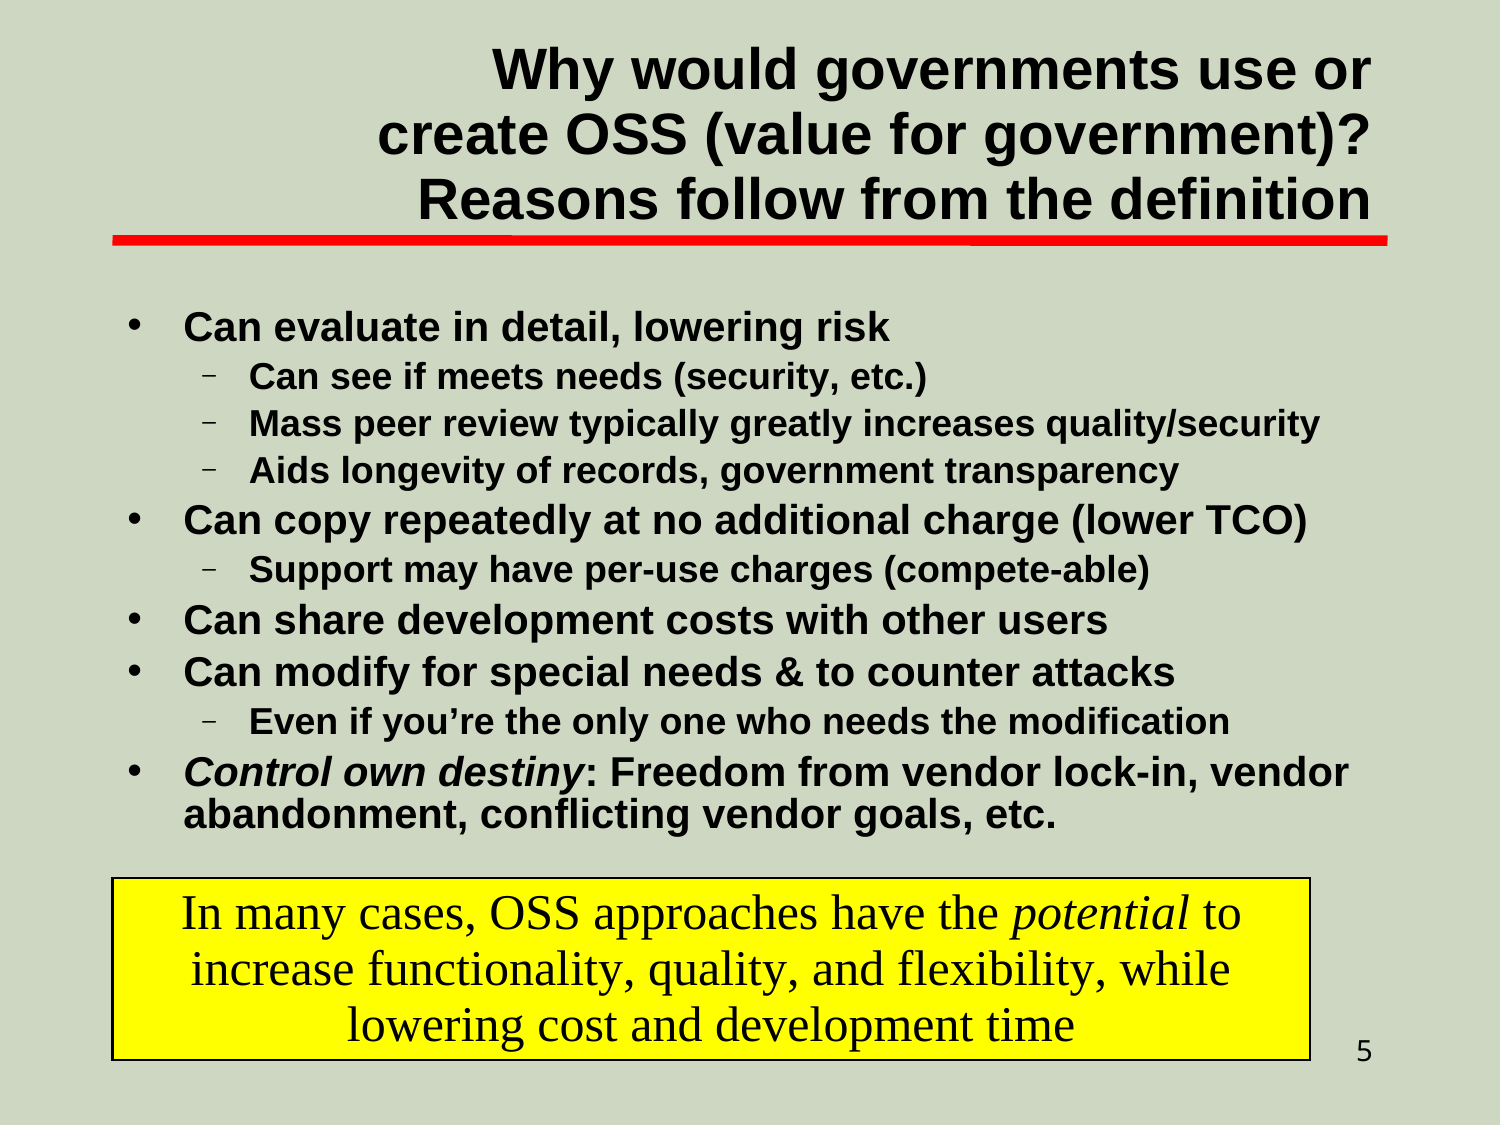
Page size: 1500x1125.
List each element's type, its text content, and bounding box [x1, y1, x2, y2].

title Why would governments use or create OSS (value for government)? Reasons follow from the definition [337, 29, 1388, 241]
text_box In many cases, OSS approaches have the potential to increase functionality, quality, and flexibility, while lowering cost and development time [112, 877, 1311, 1061]
list Can evaluate in detail, lowering risk Can see if meets needs (security, etc.) Mass peer review typically greatly increases quality/security Aids longevity of records, government transparency Can copy repeatedly at no additional charge (lower TCO) Support may have per-use charges (compete-able) Can share development costs with other users Can modify for special needs & to counter attacks Even if you’re the only one who needs the modification Control own destiny: Freedom from vendor lock-in, vendor abandonment, conflicting vendor goals, etc. [112, 299, 1388, 878]
